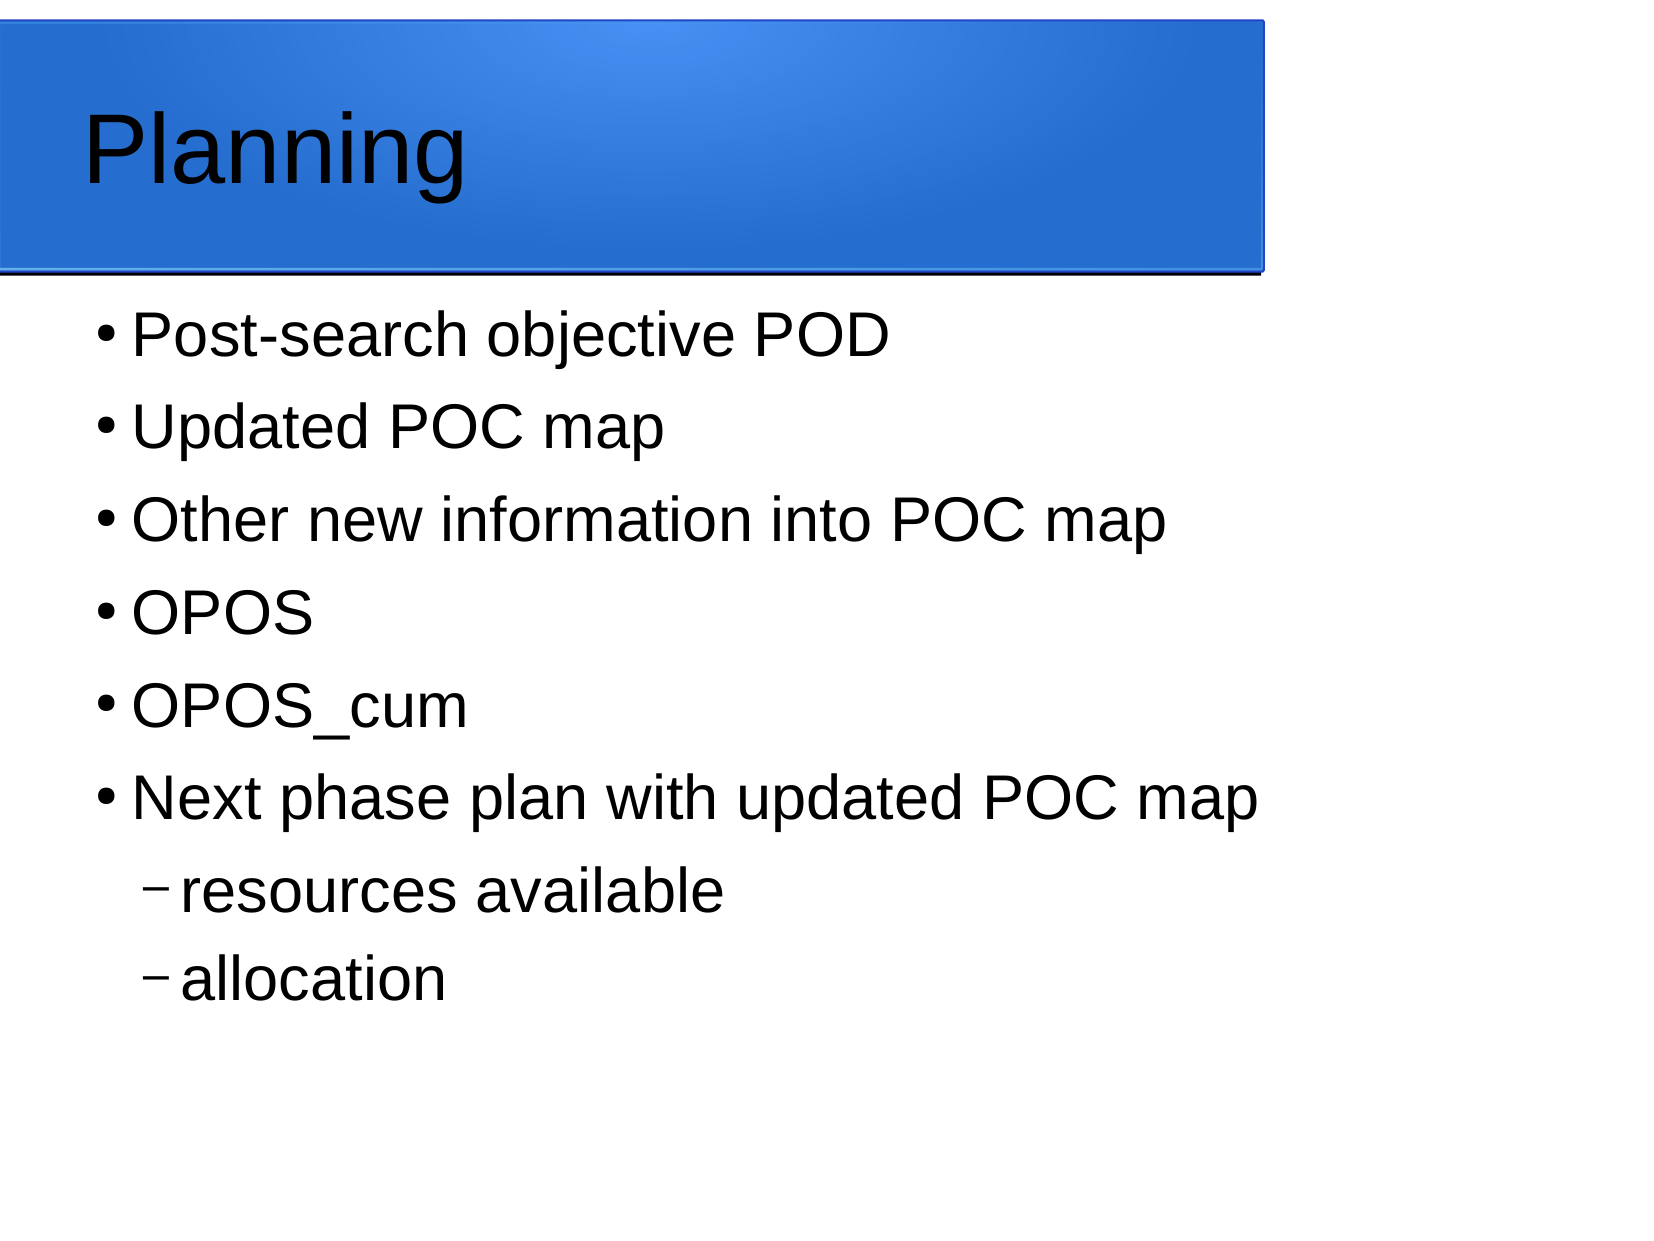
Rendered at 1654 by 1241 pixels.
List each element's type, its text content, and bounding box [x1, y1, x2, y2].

list Post-search objective POD Updated POC map Other new information into POC map OPOS OPOS_cum Next phase plan with updated POC map resources available allocation [82, 299, 1571, 1019]
title Planning [82, 47, 1235, 252]
